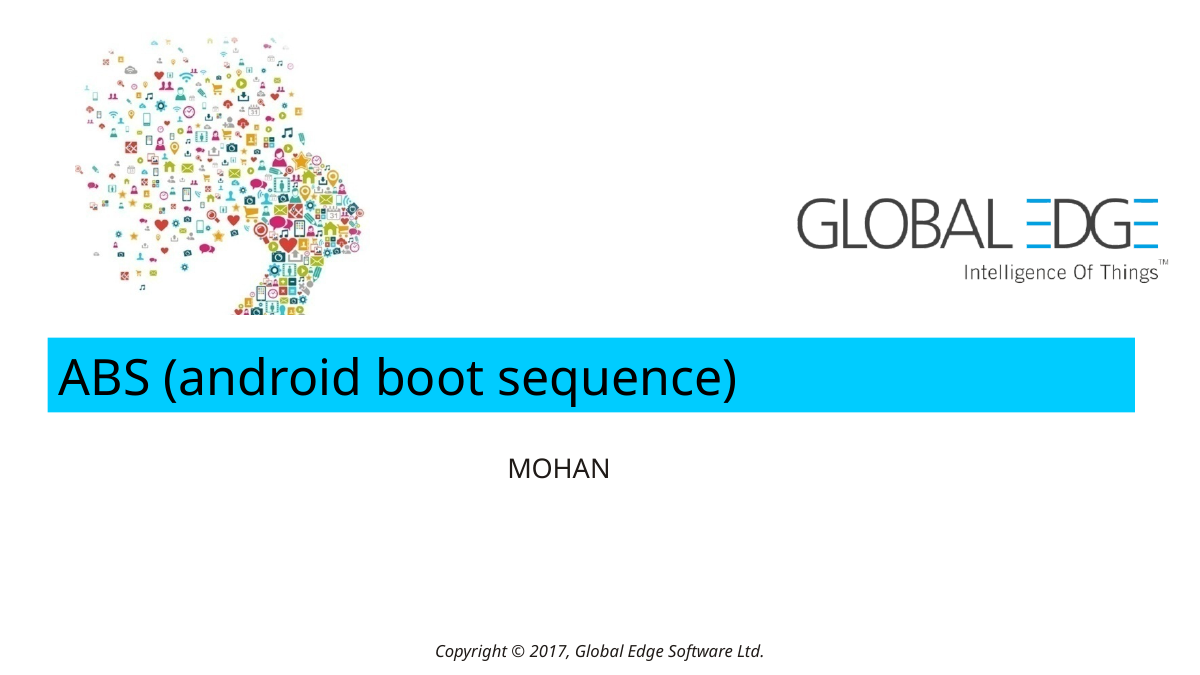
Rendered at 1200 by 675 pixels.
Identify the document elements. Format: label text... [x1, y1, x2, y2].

picture [787, 187, 1178, 293]
title ABS (android boot sequence) [47, 337, 1135, 413]
picture [75, 0, 377, 315]
list MOHAN [425, 436, 1058, 499]
